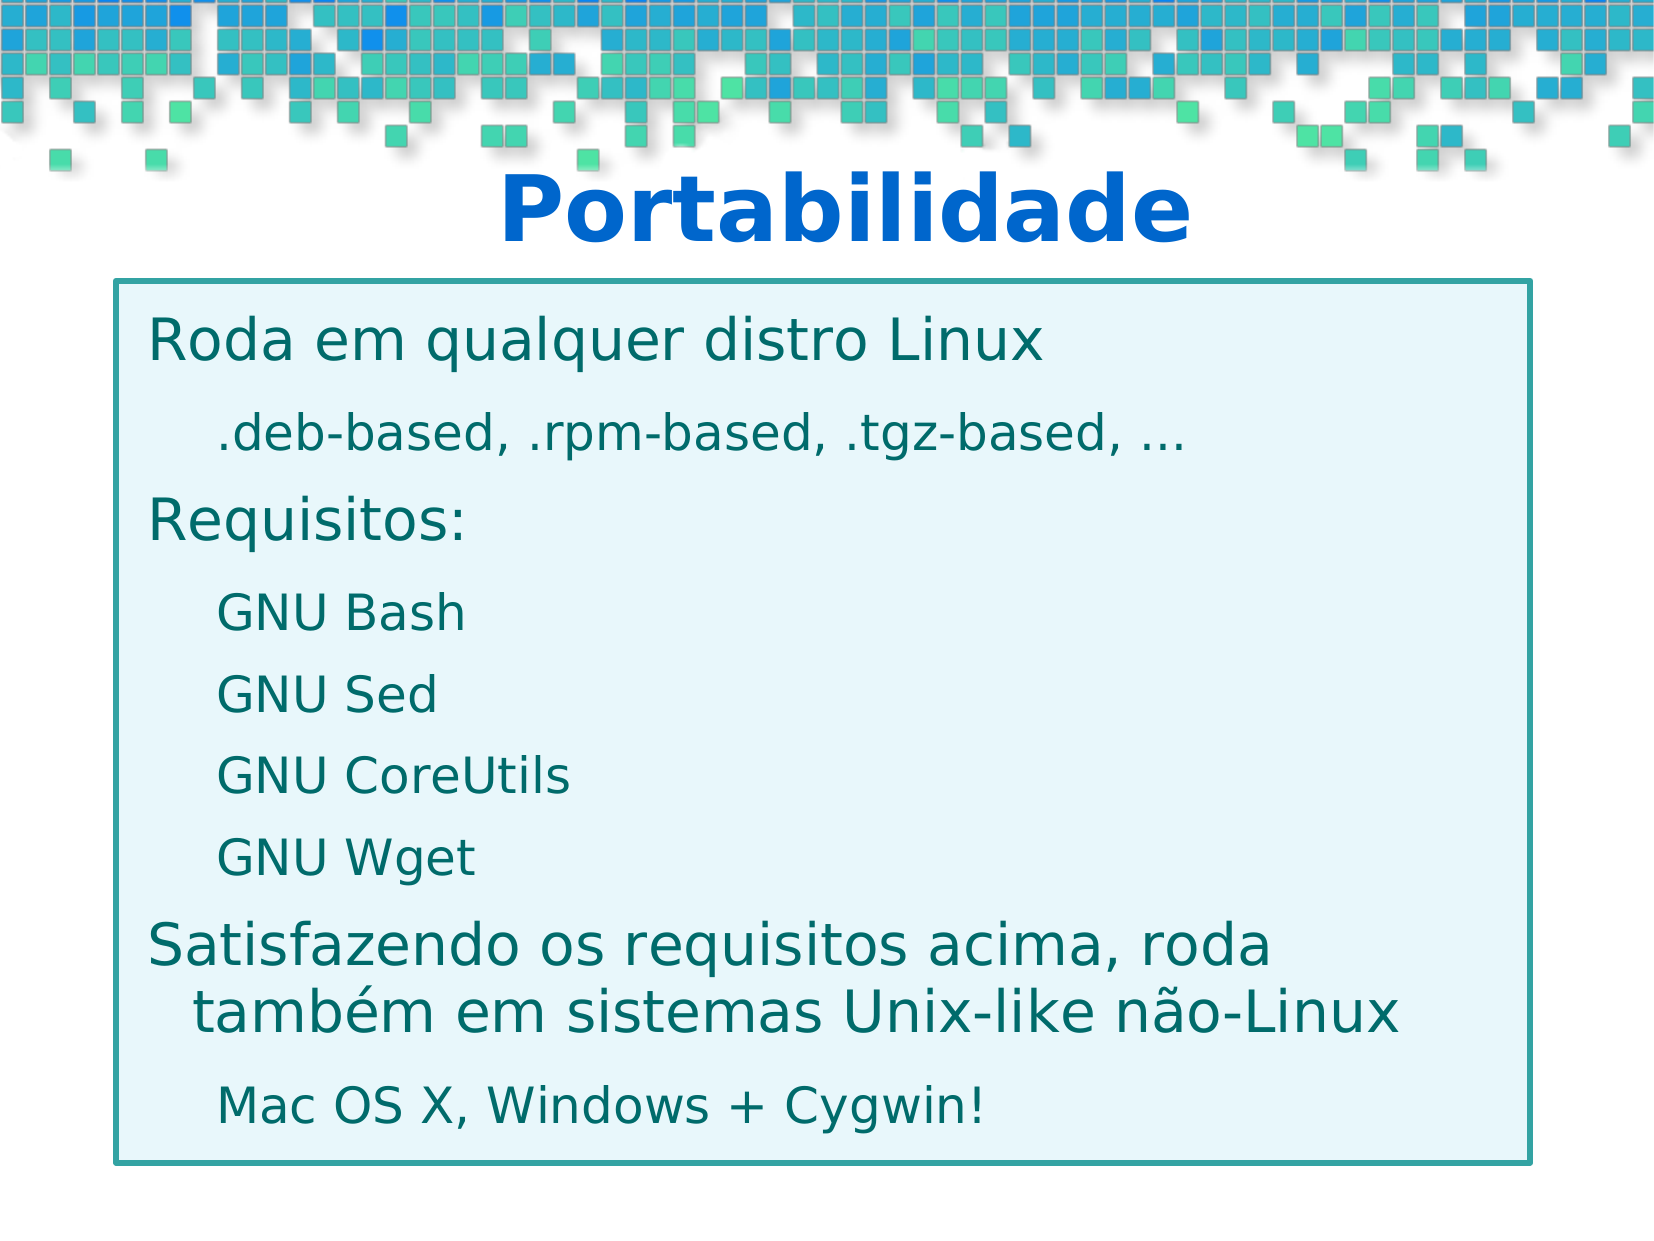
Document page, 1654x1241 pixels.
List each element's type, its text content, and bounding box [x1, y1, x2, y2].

picture [0, 0, 1654, 185]
title Portabilidade [112, 132, 1581, 287]
list Roda em qualquer distro Linux .deb-based, .rpm-based, .tgz-based, ... Requisitos: GNU Bash GNU Sed GNU CoreUtils GNU Wget Satisfazendo os requisitos acima, roda também em sistemas Unix-like não-Linux Mac OS X, Windows + Cygwin! [121, 306, 1534, 1160]
